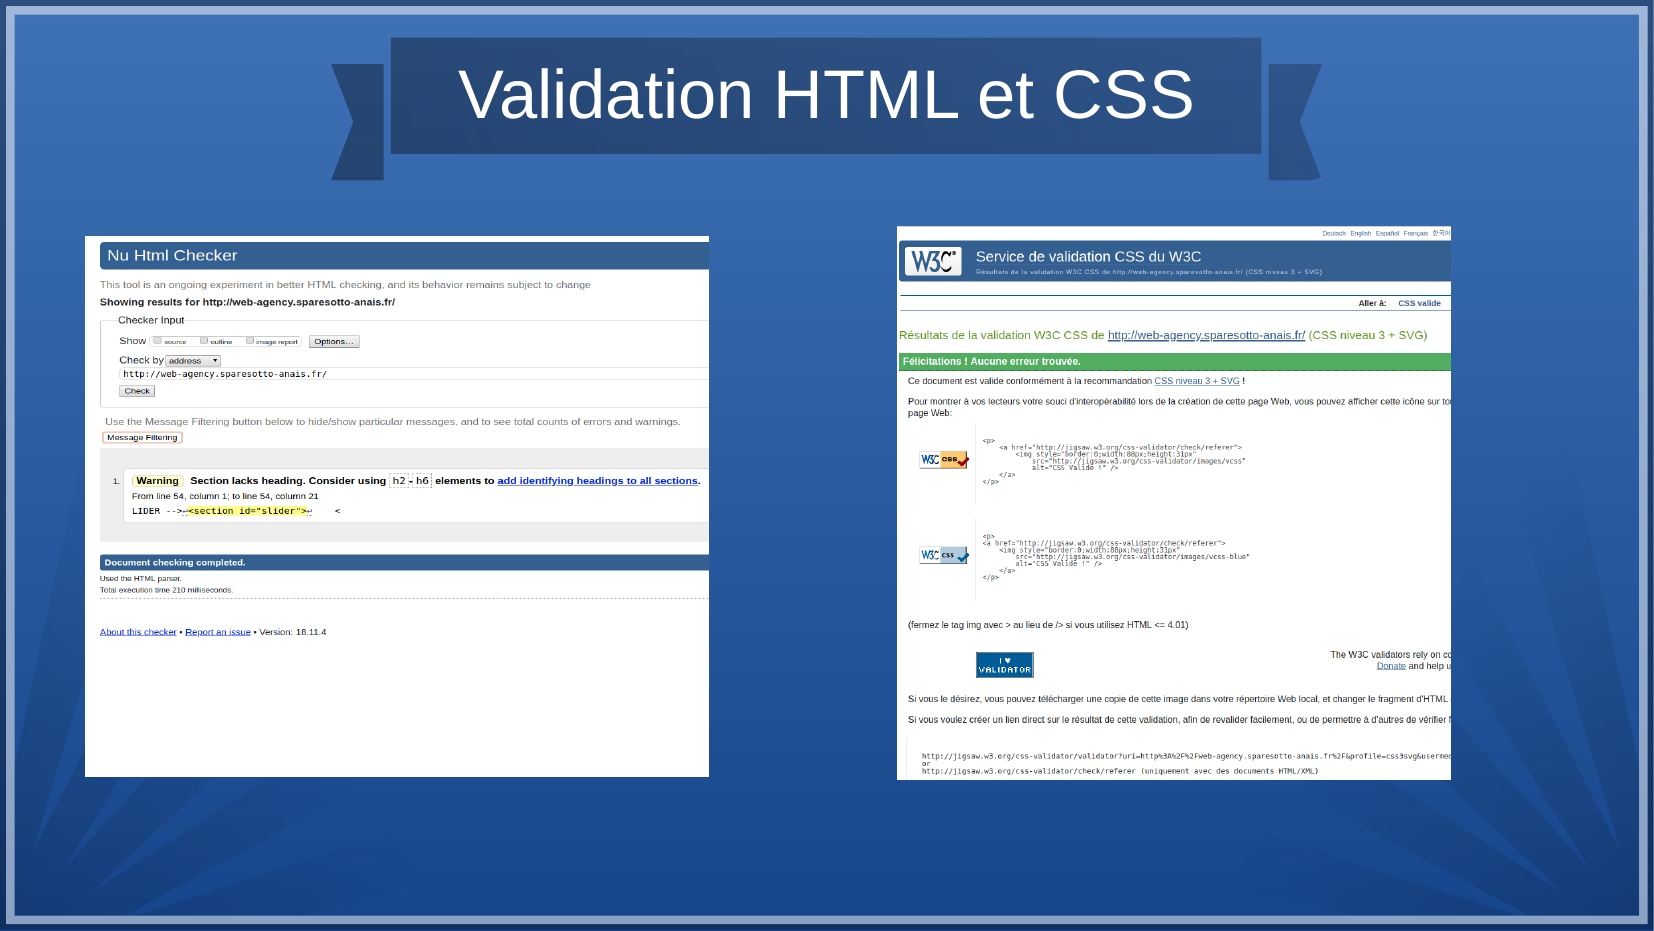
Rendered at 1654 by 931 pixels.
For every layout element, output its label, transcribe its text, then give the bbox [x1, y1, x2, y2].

title Validation HTML et CSS [389, 35, 1264, 154]
picture [85, 236, 709, 777]
picture [897, 226, 1451, 780]
